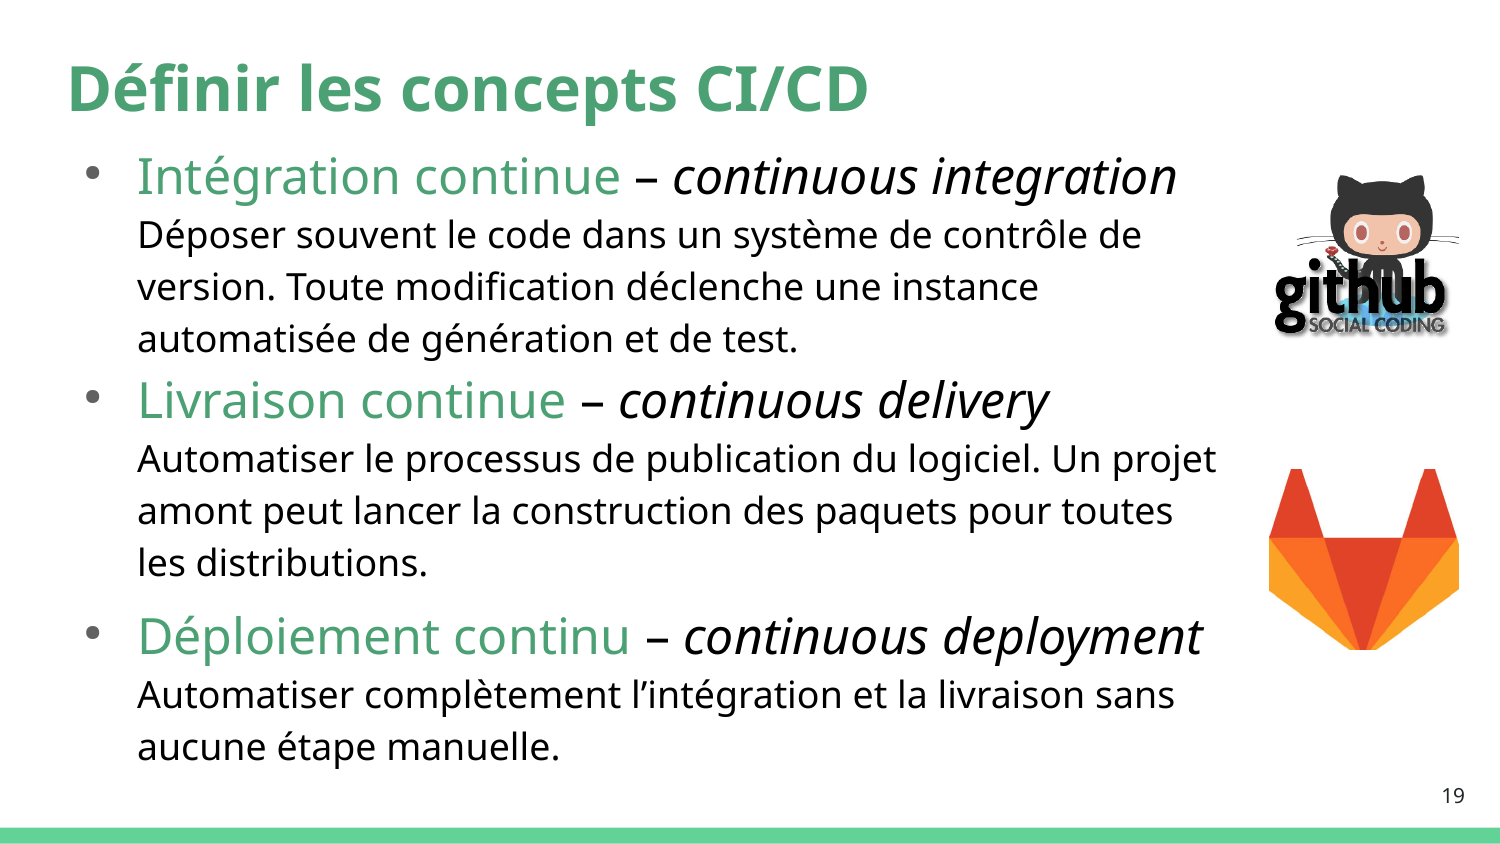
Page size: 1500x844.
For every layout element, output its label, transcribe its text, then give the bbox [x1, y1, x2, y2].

text_box <numéro> [1389, 764, 1480, 830]
picture [1269, 469, 1459, 650]
list Intégration continue – continuous integration Déposer souvent le code dans un système de contrôle de version. Toute modification déclenche une instance automatisée de génération et de test. Livraison continue – continuous delivery Automatiser le processus de publication du logiciel. Un projet amont peut lancer la construction des paquets pour toutes les distributions. Déploiement continu – continuous deployment Automatiser complètement l’intégration et la livraison sans aucune étape manuelle. [51, 120, 1241, 827]
picture [1269, 147, 1459, 341]
title Définir les concepts CI/CD [51, 23, 1449, 117]
